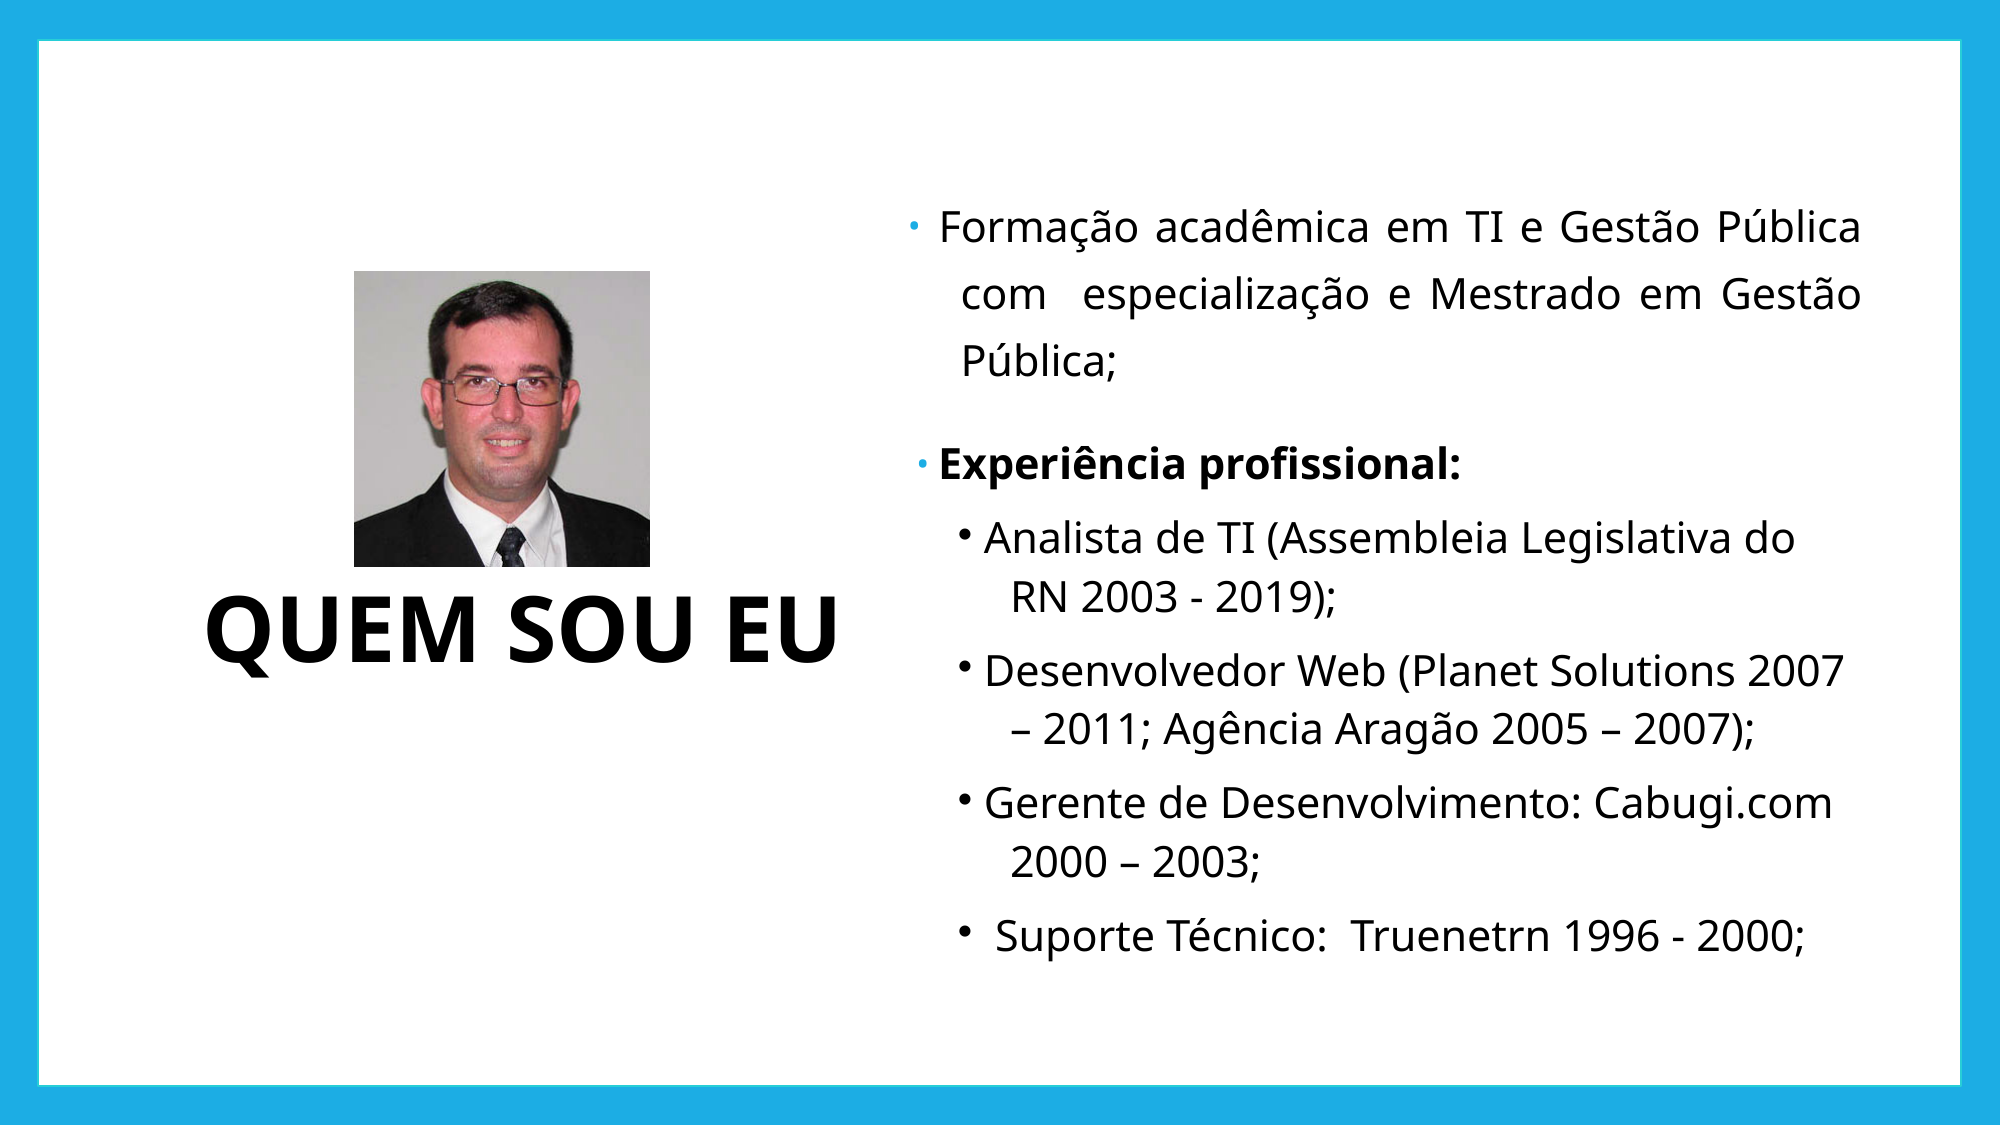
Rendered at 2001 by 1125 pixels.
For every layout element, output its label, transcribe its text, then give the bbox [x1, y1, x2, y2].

picture [354, 271, 650, 567]
text_box Formação acadêmica em TI e Gestão Pública com especialização e Mestrado em Gestão Pública; Experiência profissional: Analista de TI (Assembleia Legislativa do RN 2003 - 2019); Desenvolvedor Web (Planet Solutions 2007 – 2011; Agência Aragão 2005 – 2007); Gerente de Desenvolvimento: Cabugi.com 2000 – 2003; Suporte Técnico: Truenetrn 1996 - 2000; [890, 147, 1878, 1004]
text_box Quem sou eu [188, 87, 1810, 692]
text_box [0, 0, 2000, 1125]
